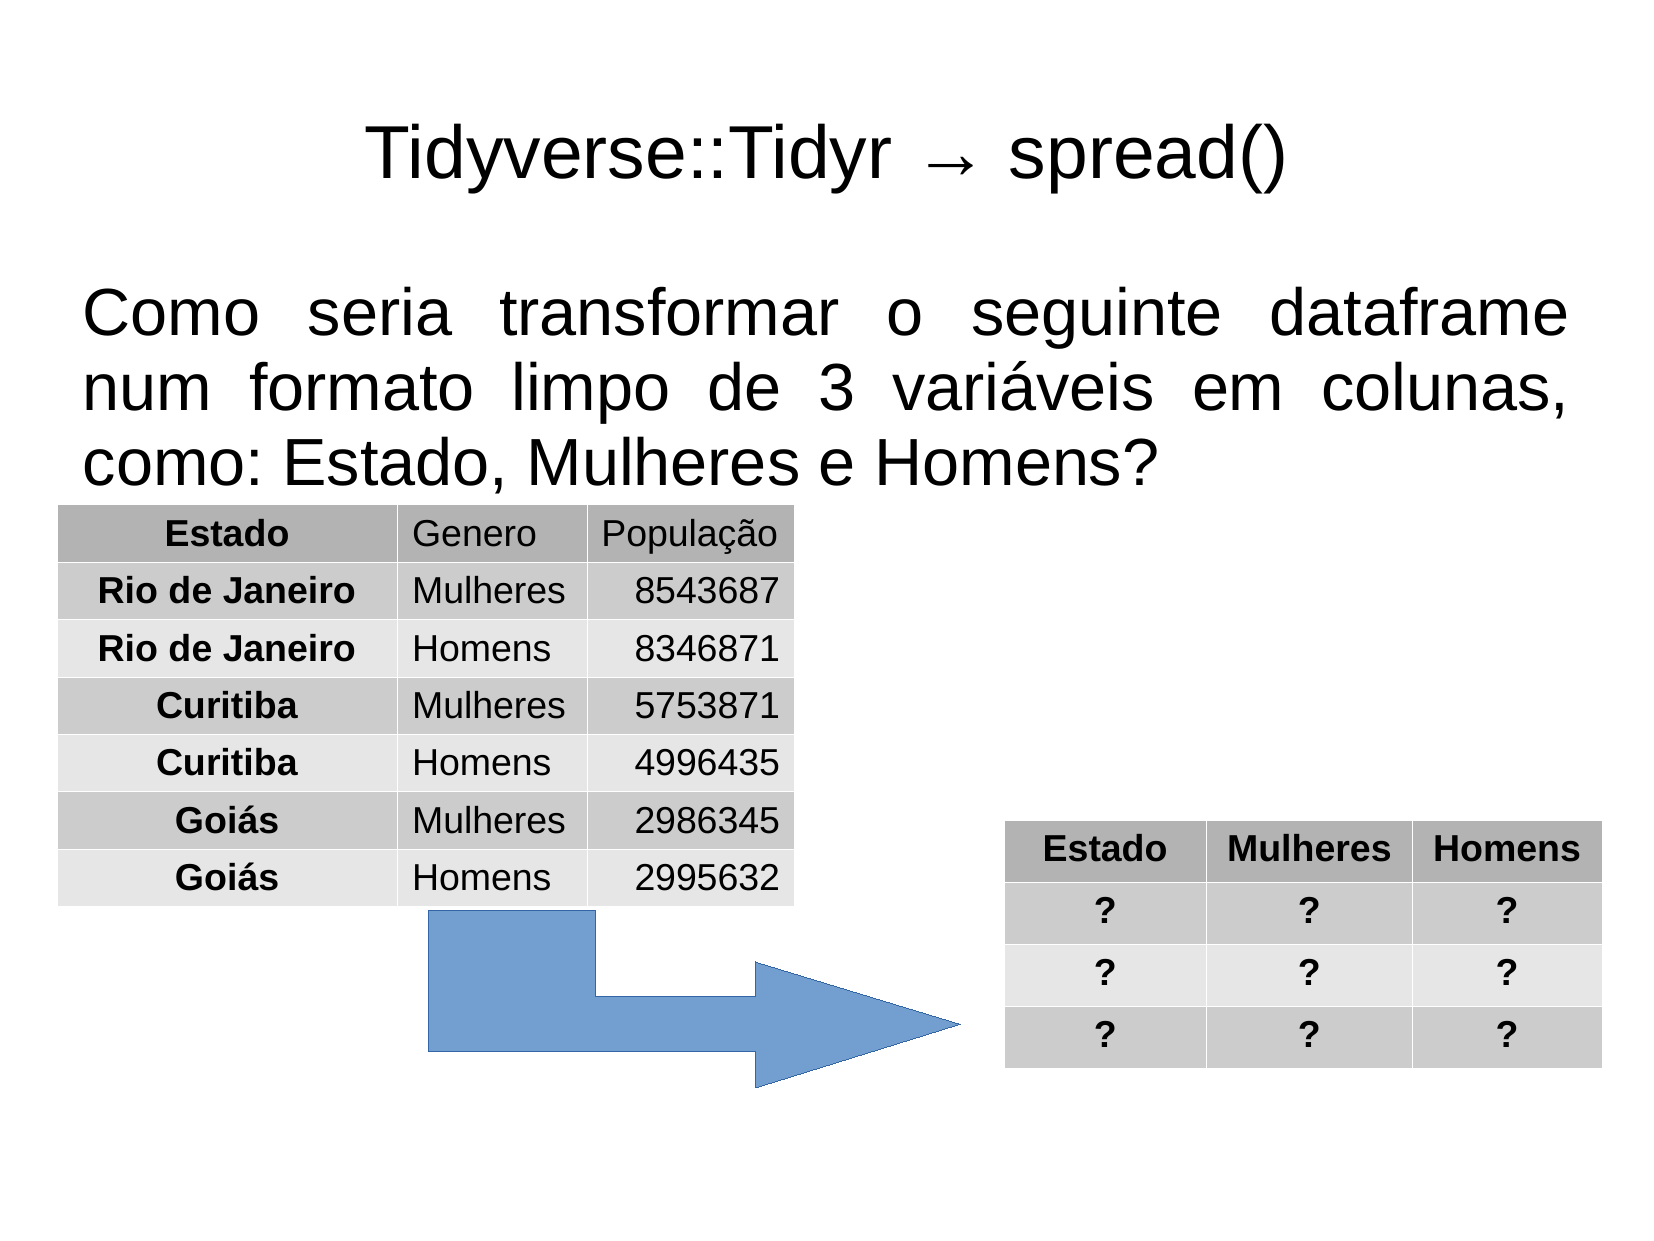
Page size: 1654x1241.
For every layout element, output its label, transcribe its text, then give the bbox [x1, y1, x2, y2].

text_box [428, 910, 961, 1088]
table_cell ? [1207, 883, 1412, 944]
table_header Genero [398, 505, 587, 562]
table_cell 8346871 [588, 620, 794, 677]
table_cell Homens [398, 620, 587, 677]
table_cell Rio de Janeiro [58, 620, 397, 677]
table_cell Rio de Janeiro [58, 563, 397, 619]
table_cell 8543687 [588, 563, 794, 619]
table_header Mulheres [1207, 821, 1412, 882]
table_header População [588, 505, 794, 562]
table_cell Goiás [58, 850, 397, 906]
table_cell Mulheres [398, 563, 587, 619]
table_cell ? [1207, 945, 1412, 1006]
subtitle Como seria transformar o seguinte dataframe num formato limpo de 3 variáveis em colunas, como: Estado, Mulheres e Homens? [82, 275, 1571, 500]
table_cell ? [1005, 945, 1206, 1006]
table_cell ? [1413, 883, 1602, 944]
table_cell ? [1207, 1007, 1412, 1068]
table_cell Goiás [58, 792, 397, 849]
table_cell Mulheres [398, 678, 587, 734]
table_cell 4996435 [588, 735, 794, 791]
table_cell Homens [398, 850, 587, 906]
table_cell Mulheres [398, 792, 587, 849]
table_header Estado [58, 505, 397, 562]
table_cell ? [1005, 1007, 1206, 1068]
title Tidyverse::Tidyr → spread() [82, 49, 1571, 257]
table_cell ? [1005, 883, 1206, 944]
table_cell Homens [398, 735, 587, 791]
table_cell 2986345 [588, 792, 794, 849]
table_cell 2995632 [588, 850, 794, 906]
table_cell Curitiba [58, 735, 397, 791]
table_cell Curitiba [58, 678, 397, 734]
table_header Estado [1005, 821, 1206, 882]
table_cell ? [1413, 1007, 1602, 1068]
table_cell 5753871 [588, 678, 794, 734]
table_cell ? [1413, 945, 1602, 1006]
table_header Homens [1413, 821, 1602, 882]
